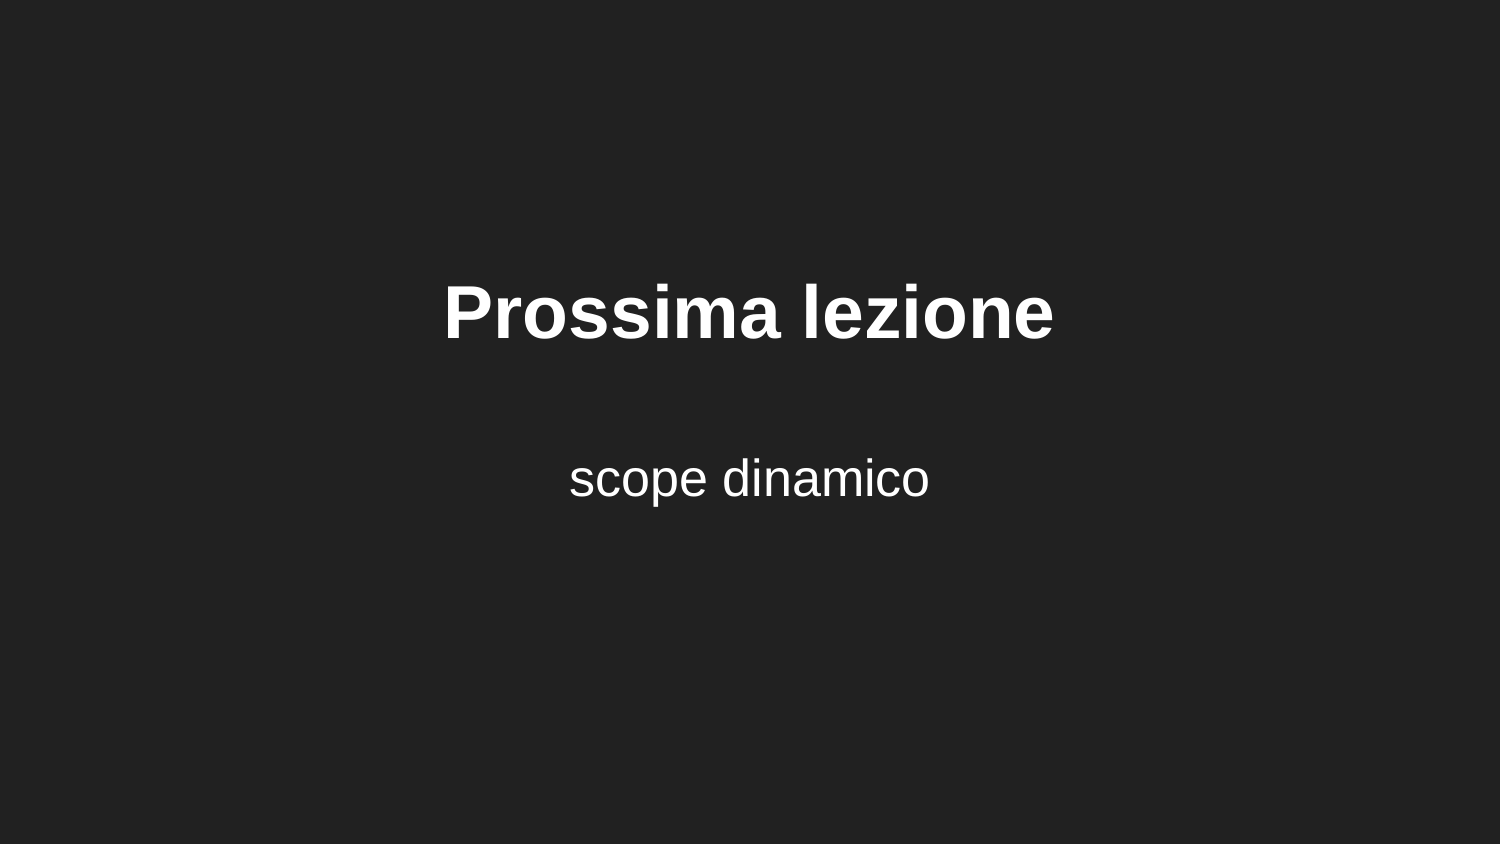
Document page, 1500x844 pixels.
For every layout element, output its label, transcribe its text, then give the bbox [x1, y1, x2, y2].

title Prossima lezione scope dinamico [51, 239, 1449, 531]
